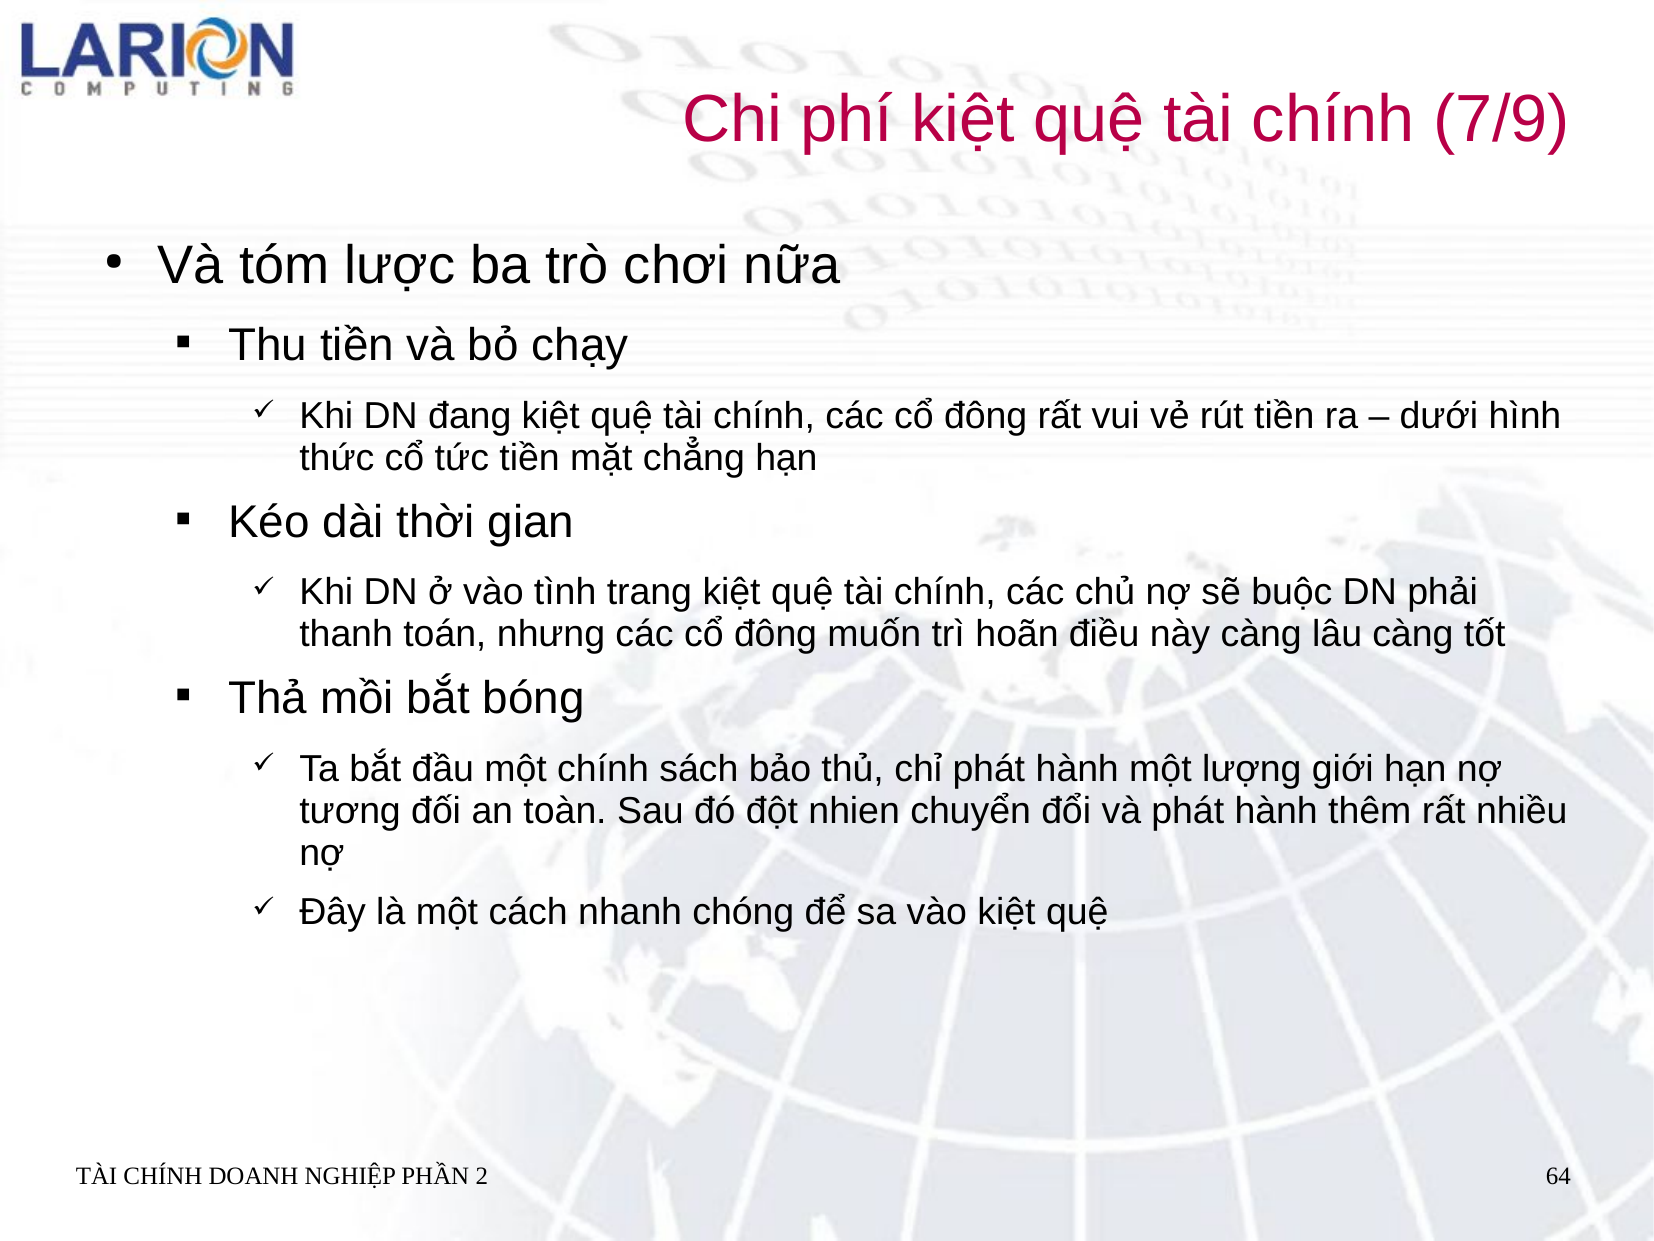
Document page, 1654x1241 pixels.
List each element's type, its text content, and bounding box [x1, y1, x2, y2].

picture [0, 0, 1654, 1241]
title Chi phí kiệt quệ tài chính (7/9) [300, 49, 1571, 188]
list Và tóm lược ba trò chơi nữa Thu tiền và bỏ chạy Khi DN đang kiệt quệ tài chính, các cổ đông rất vui vẻ rút tiền ra – dưới hình thức cổ tức tiền mặt chẳng hạn Kéo dài thời gian Khi DN ở vào tình trang kiệt quệ tài chính, các chủ nợ sẽ buộc DN phải thanh toán, nhưng các cổ đông muốn trì hoãn điều này càng lâu càng tốt Thả mồi bắt bóng Ta bắt đầu một chính sách bảo thủ, chỉ phát hành một lượng giới hạn nợ tương đối an toàn. Sau đó đột nhien chuyển đổi và phát hành thêm rất nhiều nợ Đây là một cách nhanh chóng để sa vào kiệt quệ [86, 234, 1576, 1039]
